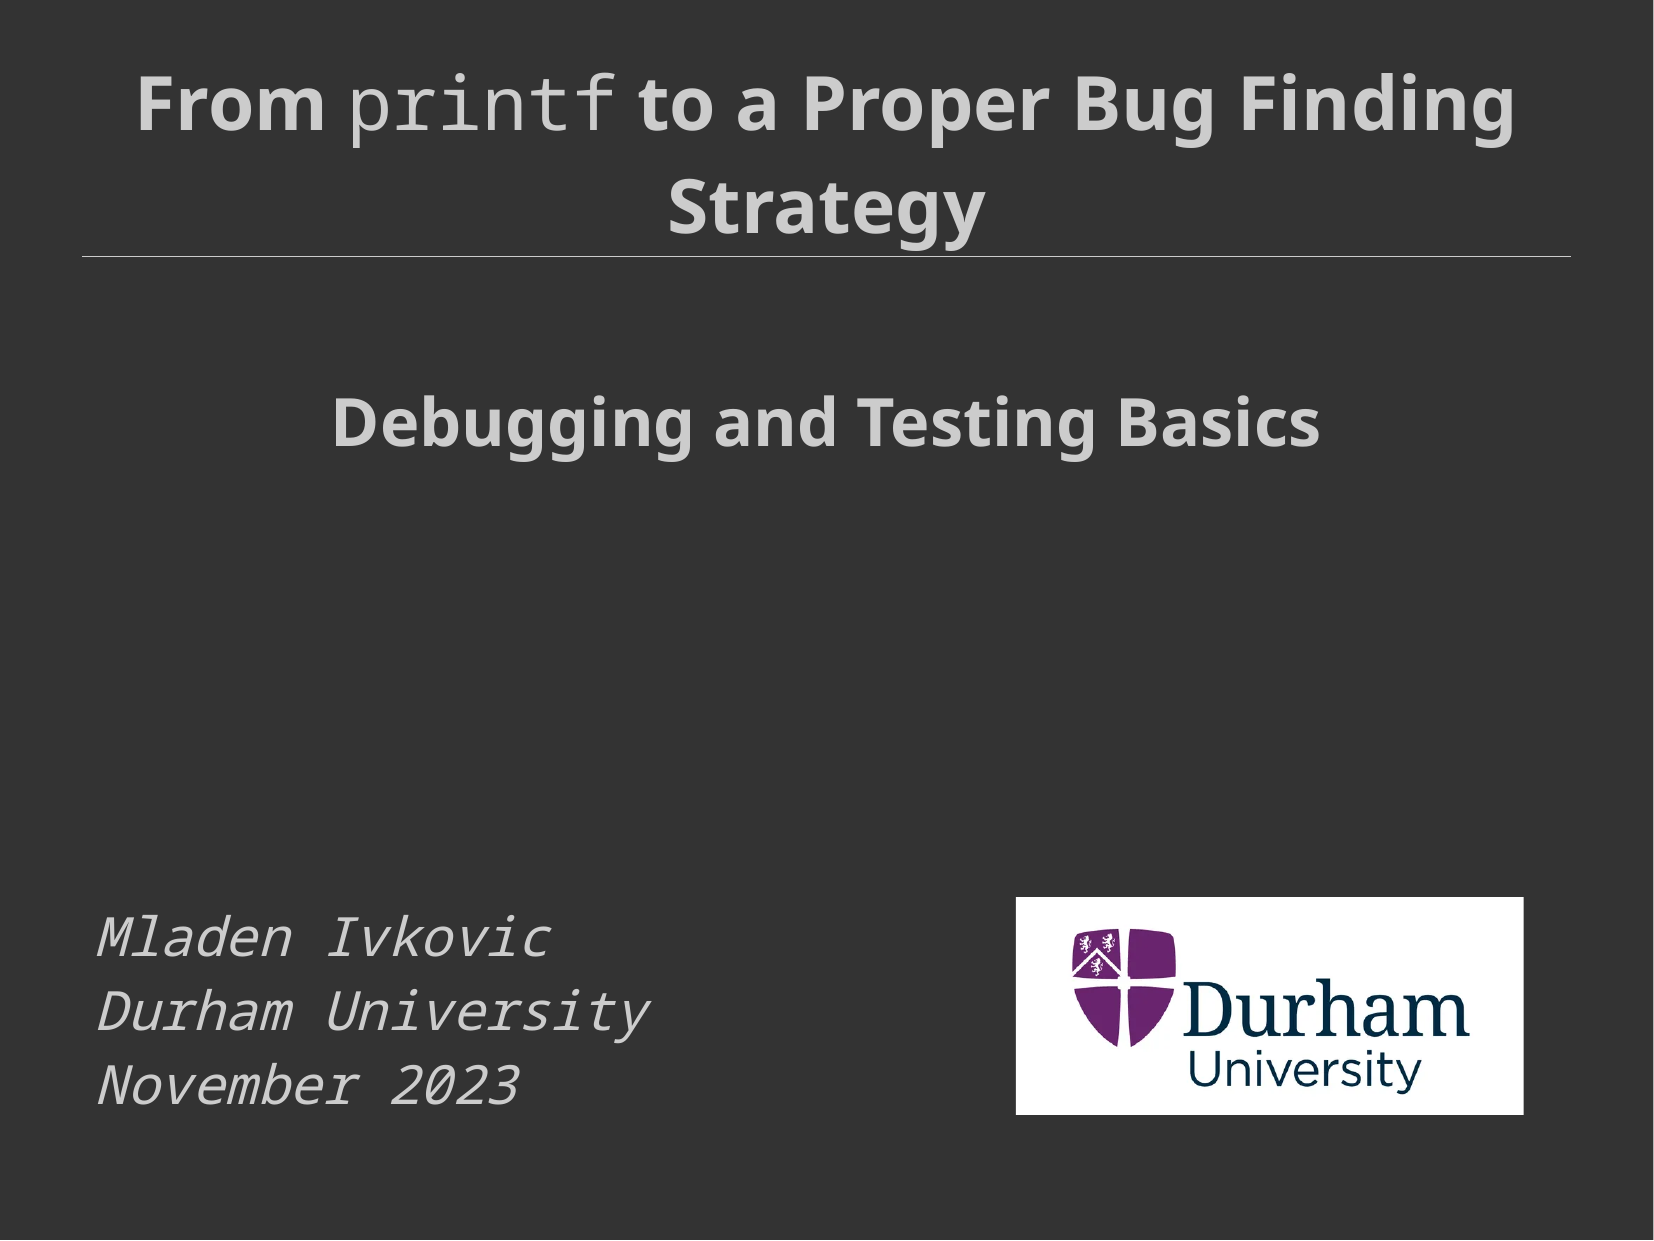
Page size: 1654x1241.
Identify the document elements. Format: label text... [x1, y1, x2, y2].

subtitle Mladen Ivkovic Durham University November 2023 [94, 874, 1571, 1146]
title Debugging and Testing Basics [82, 316, 1571, 524]
title From printf to a Proper Bug Finding Strategy [82, 49, 1571, 257]
picture [1015, 897, 1524, 1115]
